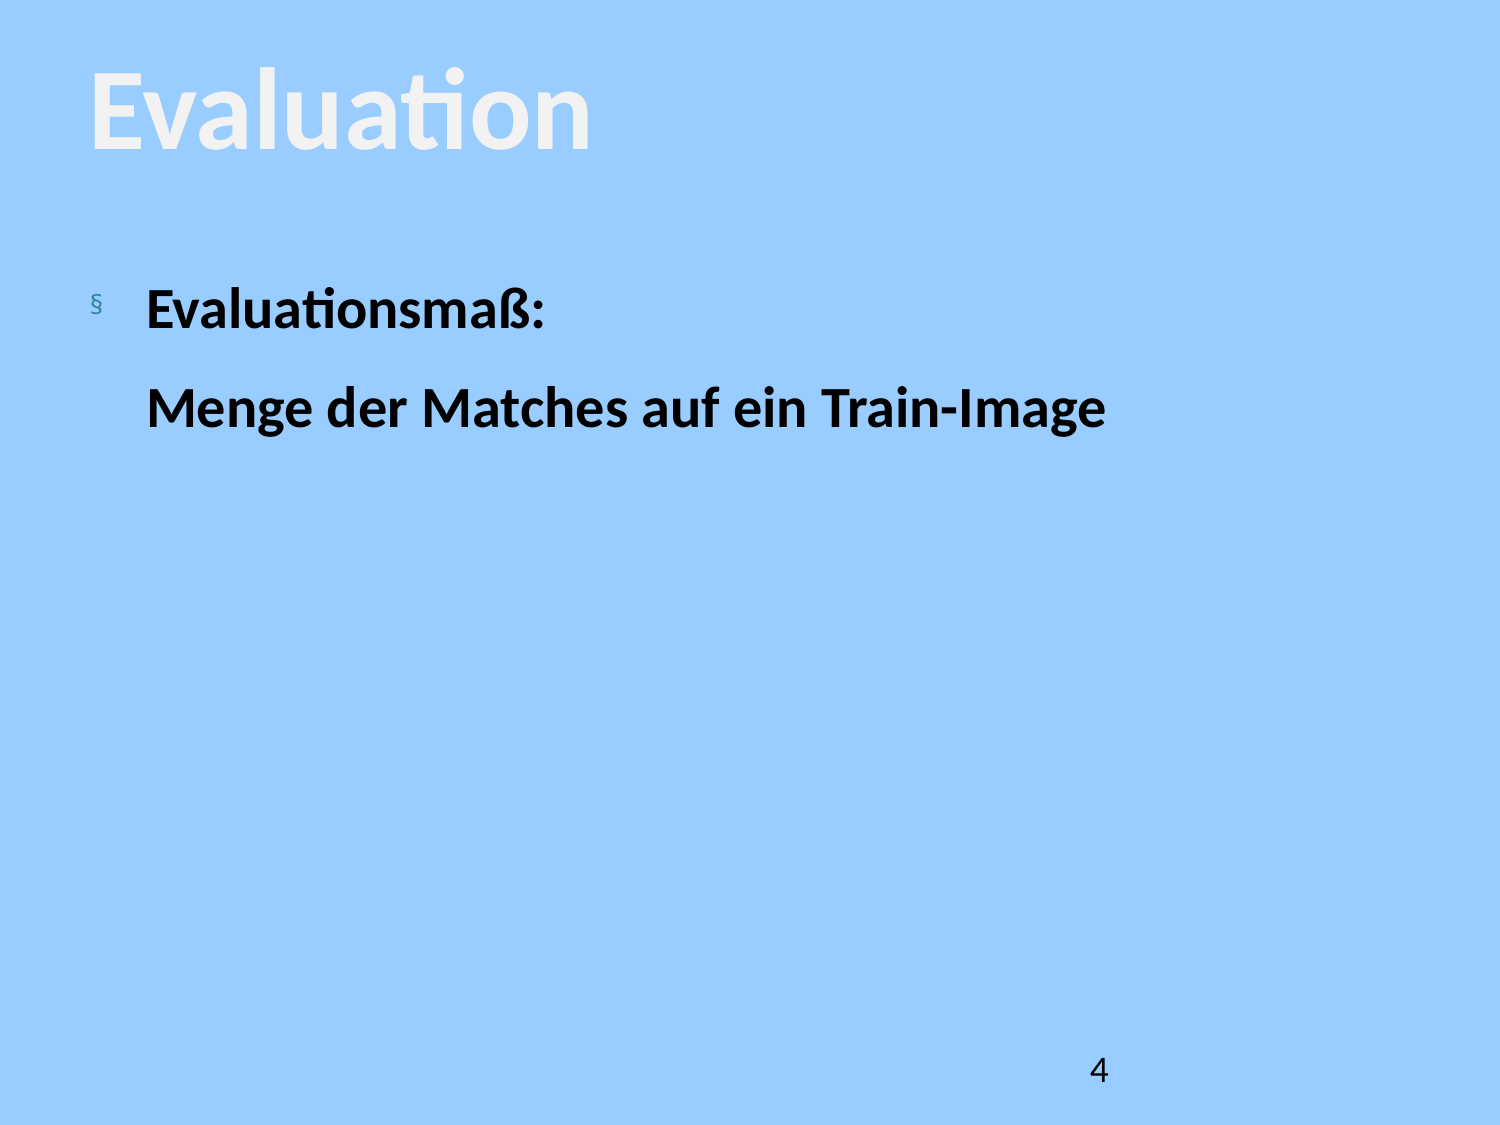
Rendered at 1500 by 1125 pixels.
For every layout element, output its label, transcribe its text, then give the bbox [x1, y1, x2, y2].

slide_number <Nummer> [1074, 1037, 1425, 1098]
title Evaluation [73, 25, 1424, 214]
list Evaluationsmaß: Menge der Matches auf ein Train-Image [75, 262, 1426, 1005]
